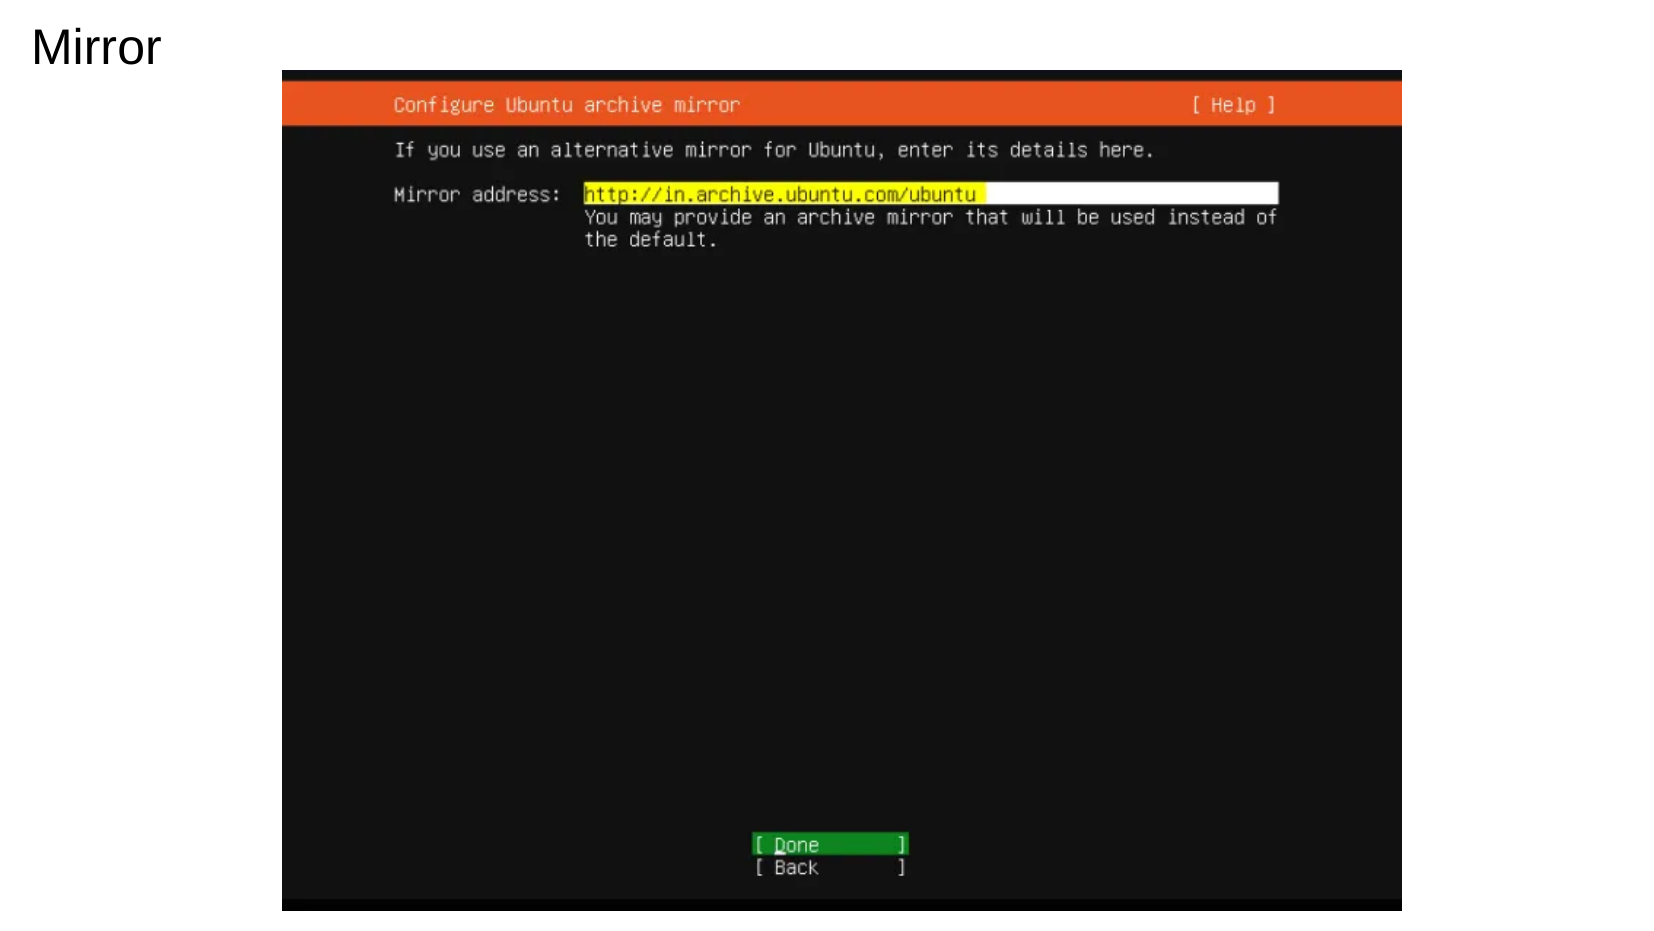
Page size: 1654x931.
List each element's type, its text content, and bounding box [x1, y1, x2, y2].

subtitle Mirror [31, 18, 1520, 349]
picture [282, 70, 1402, 911]
